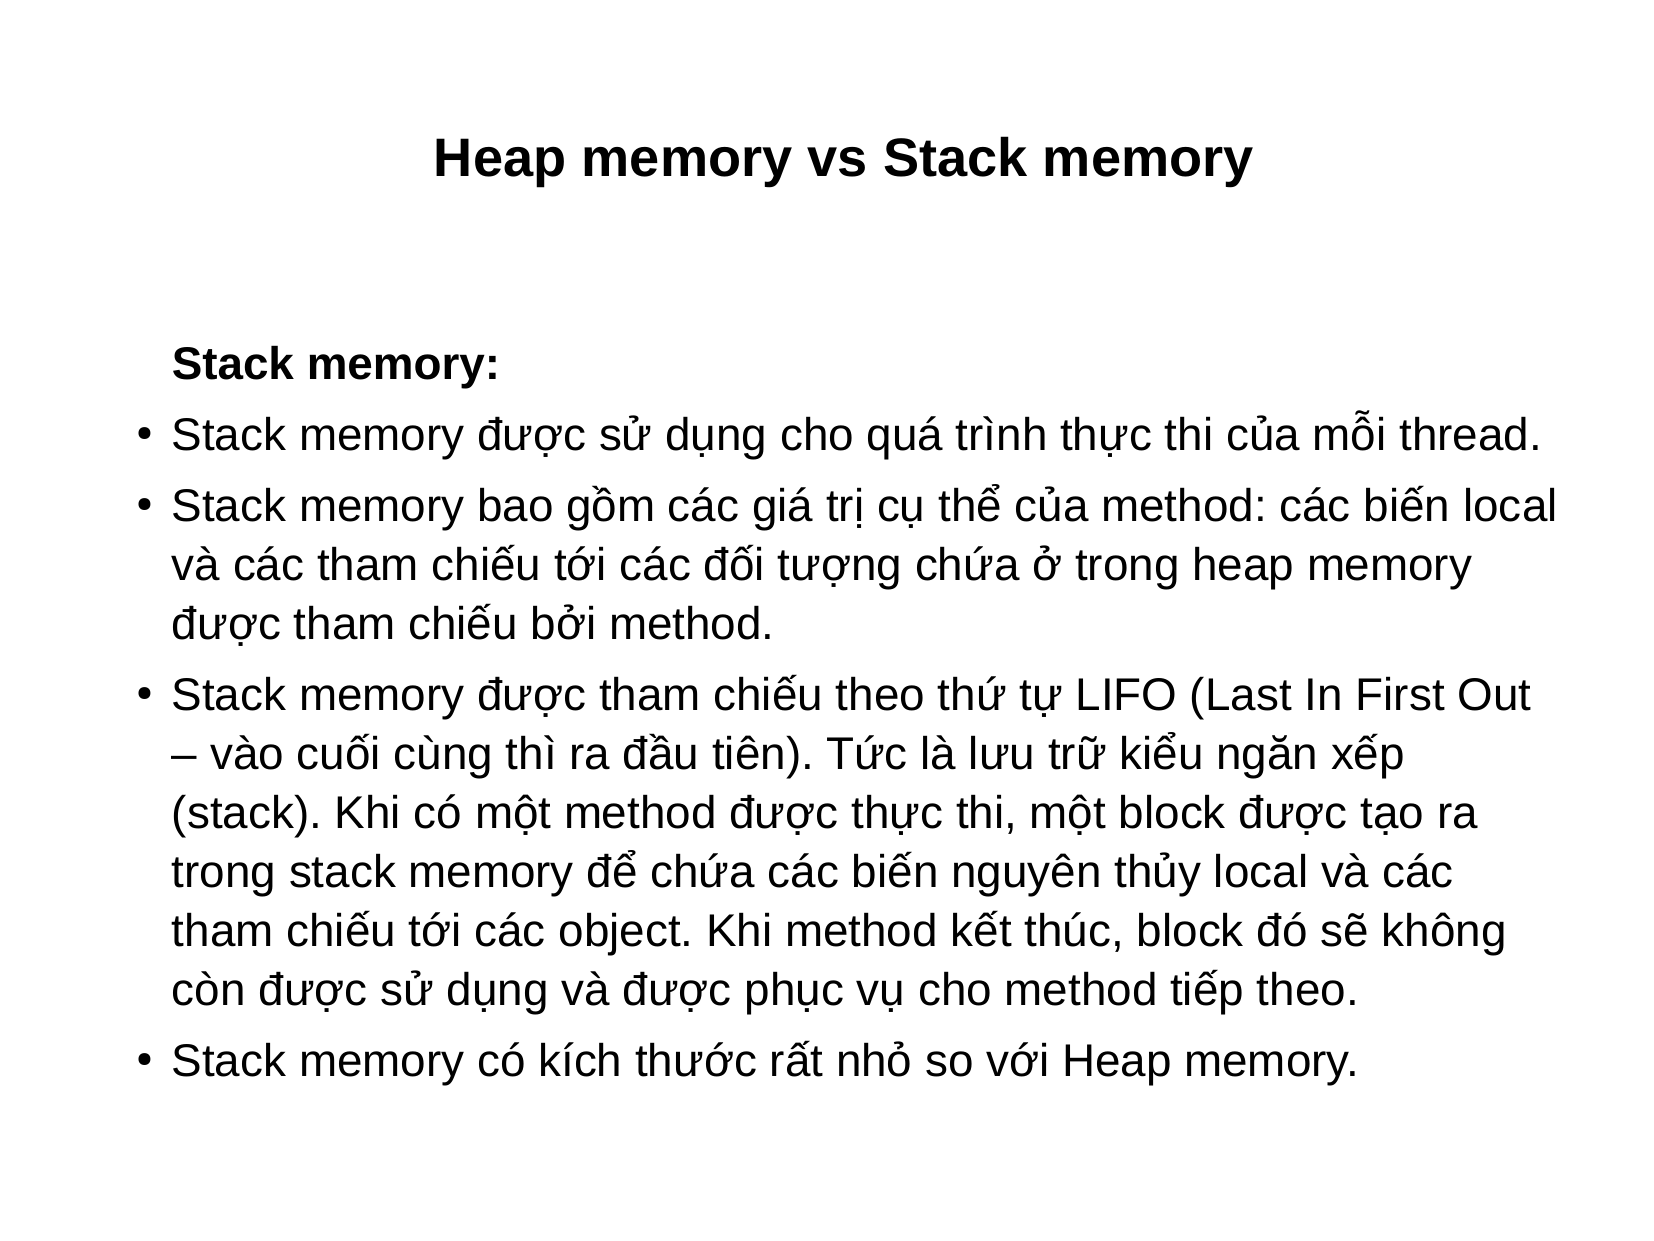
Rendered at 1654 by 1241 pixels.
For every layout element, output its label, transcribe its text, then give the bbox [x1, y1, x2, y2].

title Heap memory vs Stack memory [82, 49, 1571, 257]
text_box Stack memory: Stack memory được sử dụng cho quá trình thực thi của mỗi thread. Stack memory bao gồm các giá trị cụ thể của method: các biến local và các tham chiếu tới các đối tượng chứa ở trong heap memory được tham chiếu bởi method. Stack memory được tham chiếu theo thứ tự LIFO (Last In First Out – vào cuối cùng thì ra đầu tiên). Tức là lưu trữ kiểu ngăn xếp (stack). Khi có một method được thực thi, một block được tạo ra trong stack memory để chứa các biến nguyên thủy local và các tham chiếu tới các object. Khi method kết thúc, block đó sẽ không còn được sử dụng và được phục vụ cho method tiếp theo. Stack memory có kích thước rất nhỏ so với Heap memory. [121, 322, 1576, 1141]
